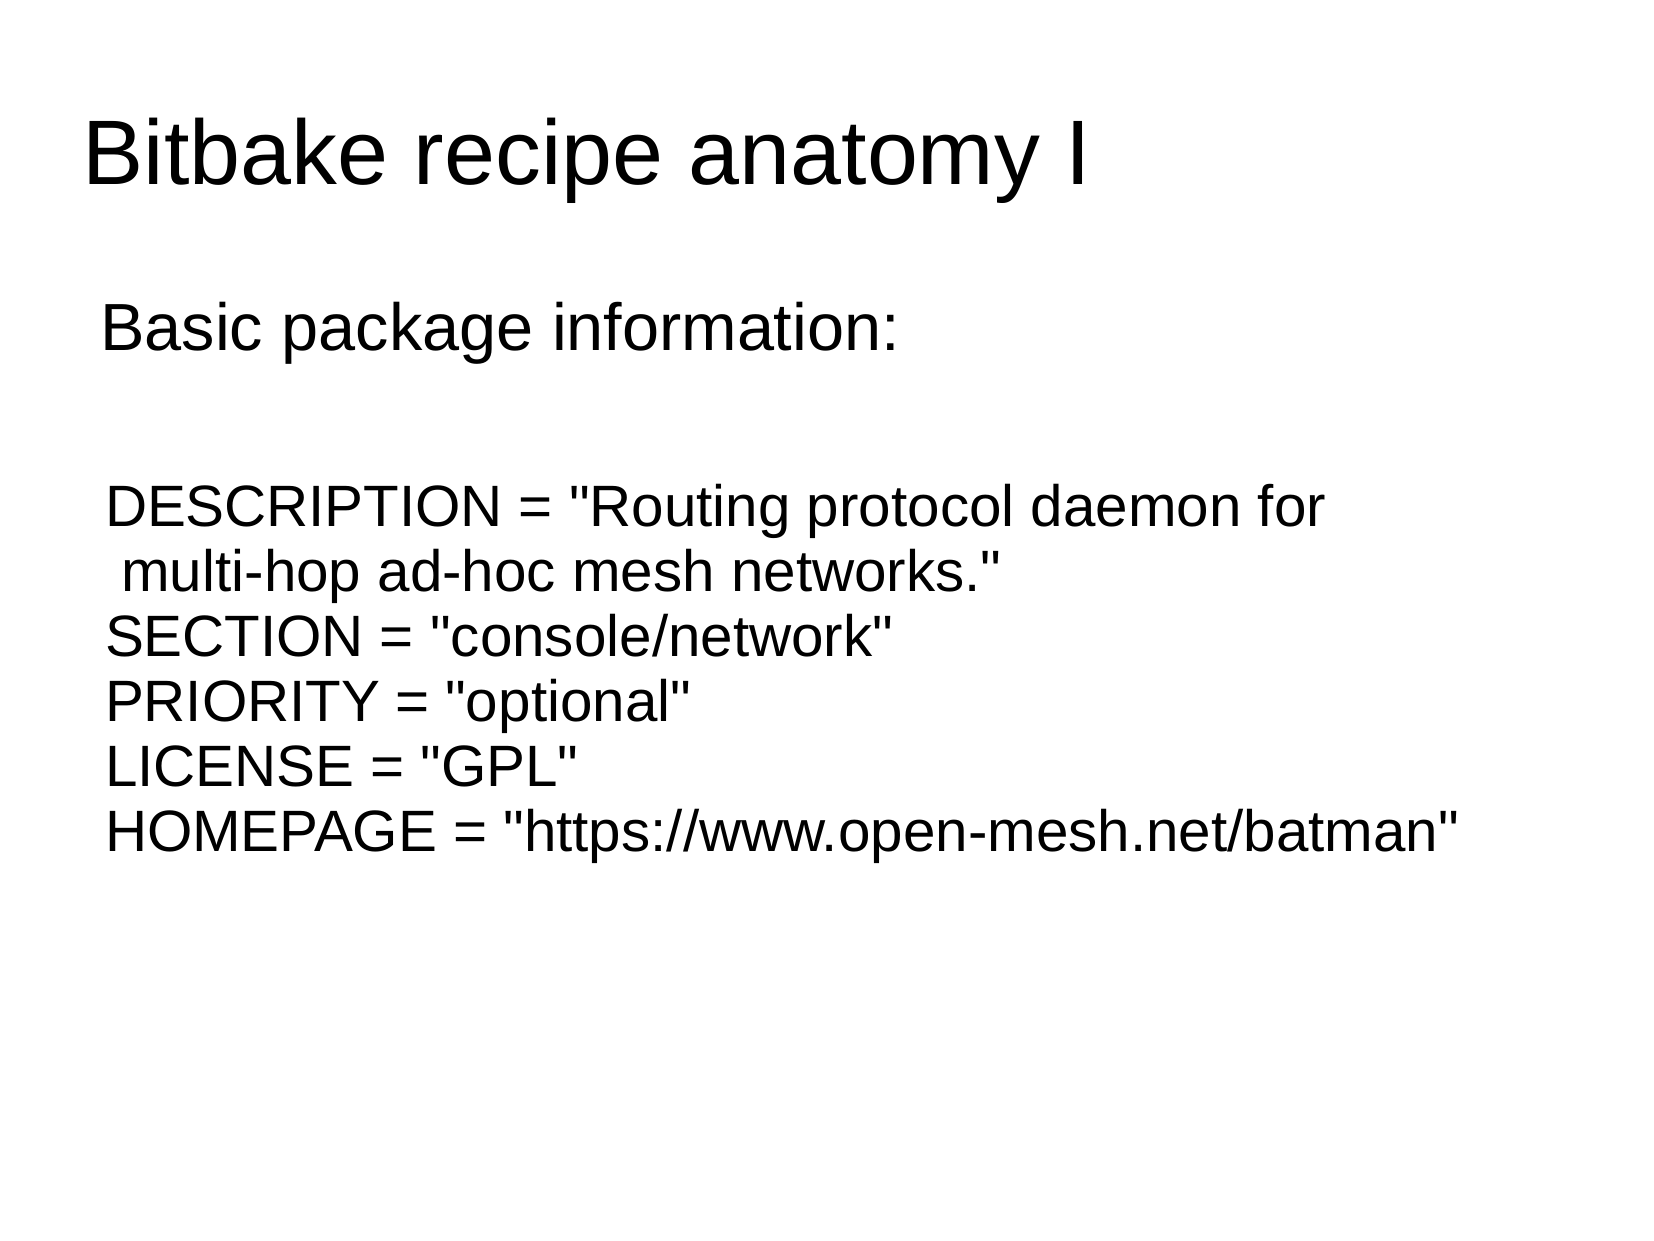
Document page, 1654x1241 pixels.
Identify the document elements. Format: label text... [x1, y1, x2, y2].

title Bitbake recipe anatomy I [82, 49, 1571, 257]
list Basic package information: [82, 290, 1571, 1094]
